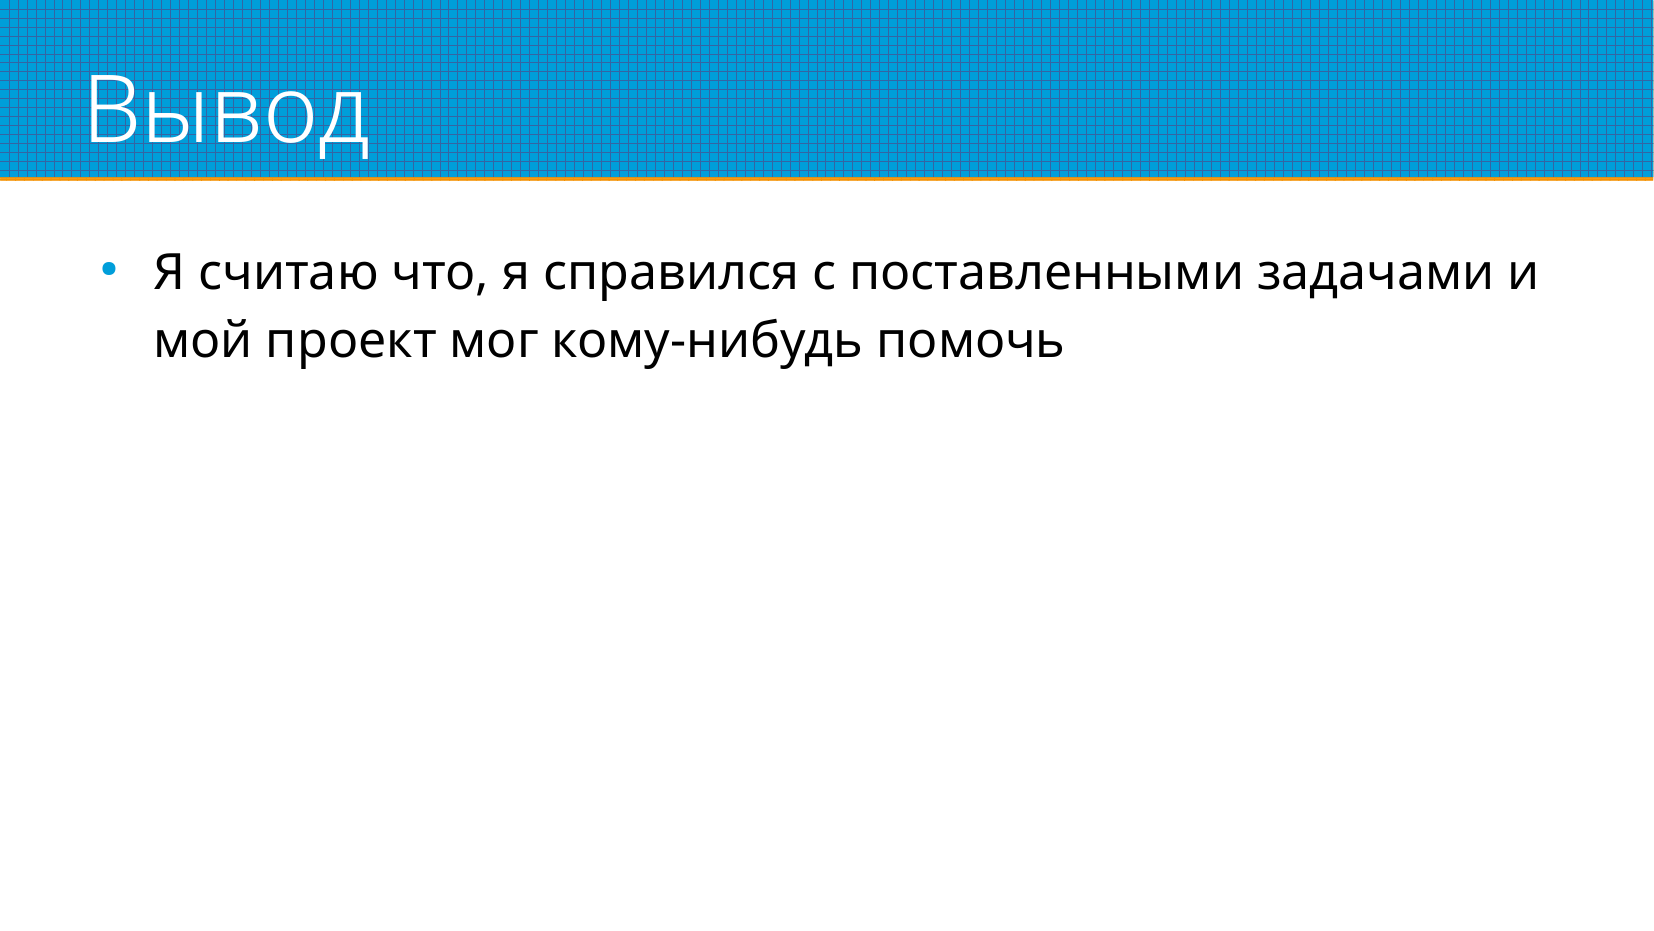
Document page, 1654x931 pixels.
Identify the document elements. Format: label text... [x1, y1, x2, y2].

list Я считаю что, я справился с поставленными задачами и мой проект мог кому-нибудь помочь [82, 236, 1563, 811]
title Вывод [82, 14, 1571, 171]
